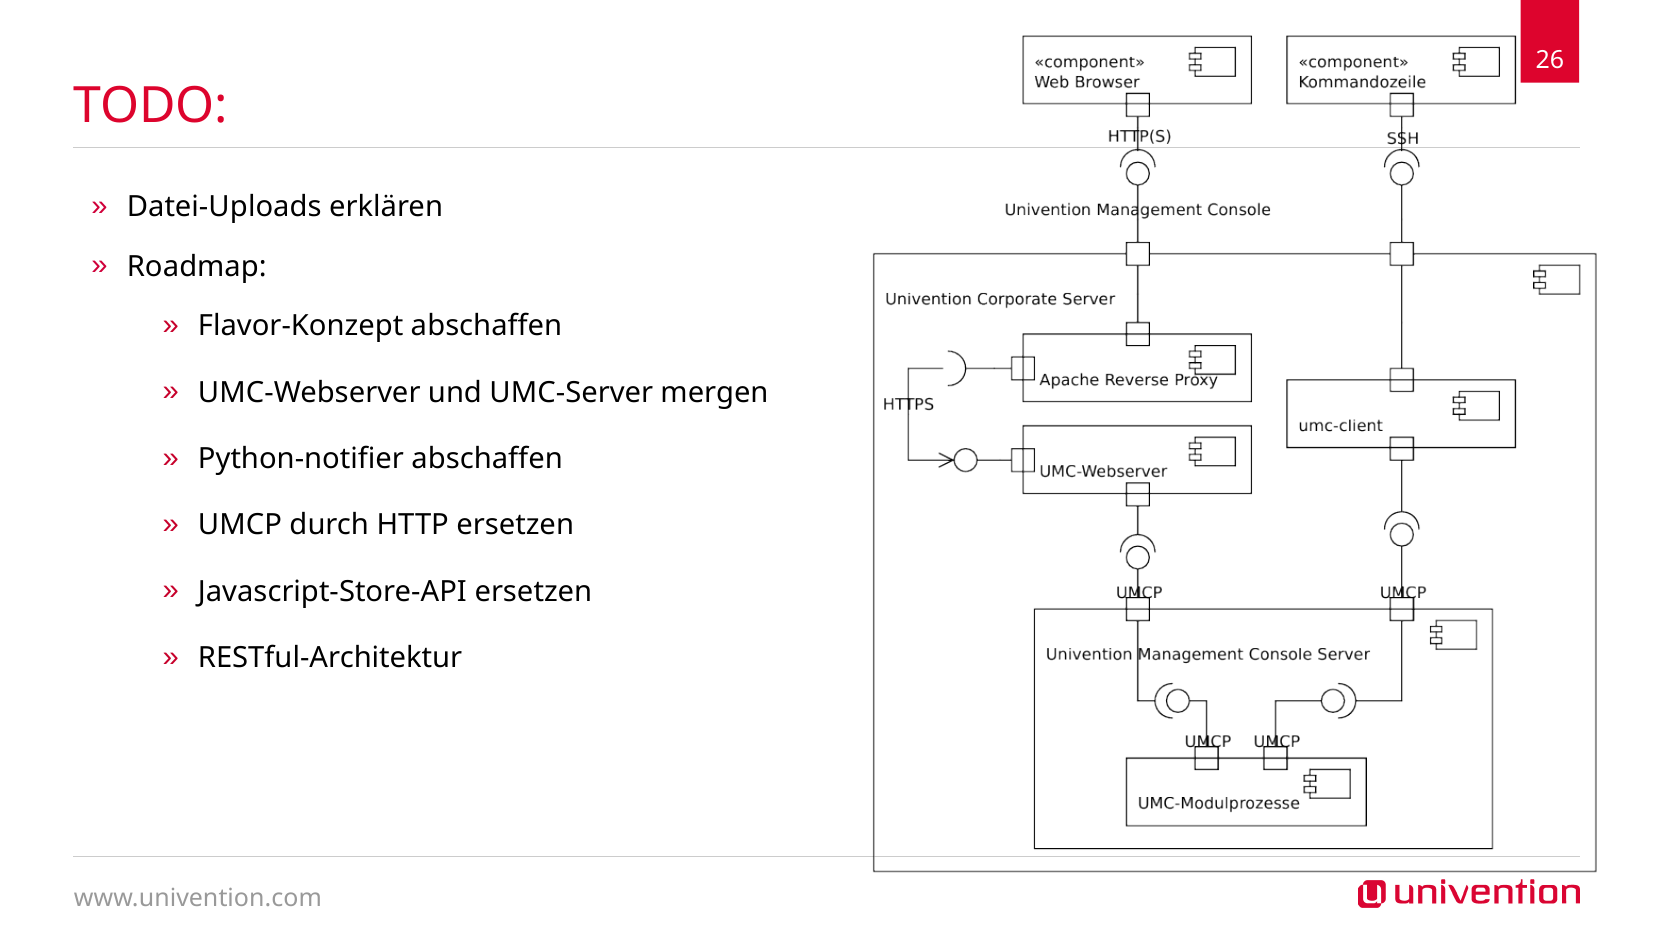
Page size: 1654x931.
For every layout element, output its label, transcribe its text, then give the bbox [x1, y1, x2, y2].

list Datei-Uploads erklären Roadmap: Flavor-Konzept abschaffen UMC-Webserver und UMC-Server mergen Python-notifier abschaffen UMCP durch HTTP ersetzen Javascript-Store-API ersetzen RESTful-Architektur [73, 165, 832, 857]
picture [832, 11, 1633, 908]
title TODO: [73, 59, 832, 148]
